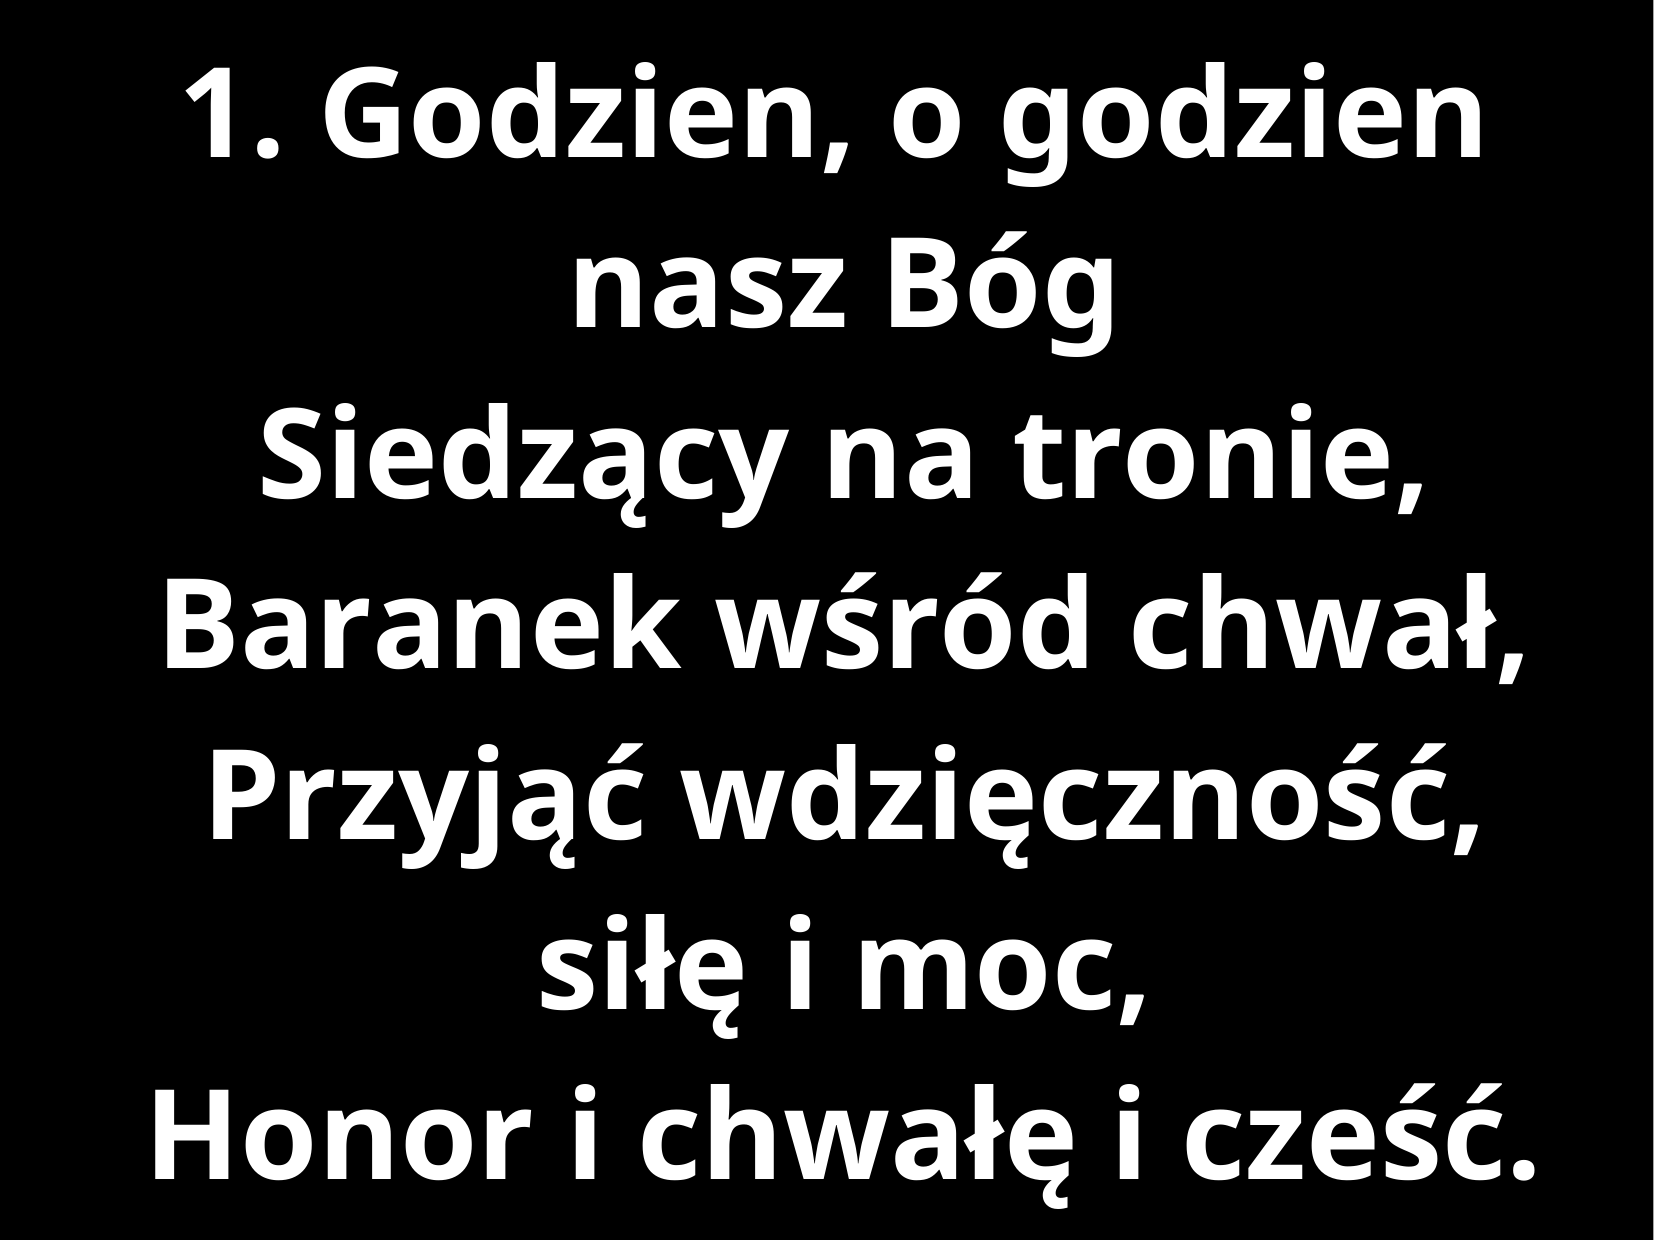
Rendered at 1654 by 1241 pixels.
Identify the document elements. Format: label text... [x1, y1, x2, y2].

subtitle 1. Godzien, o godzienp nasz Bóg Siedzący na tronie, Baranek wśród chwał, Przyjąć wdzięczność, siłę i moc, Honor i chwałę i cześć. [0, 0, 1654, 1241]
